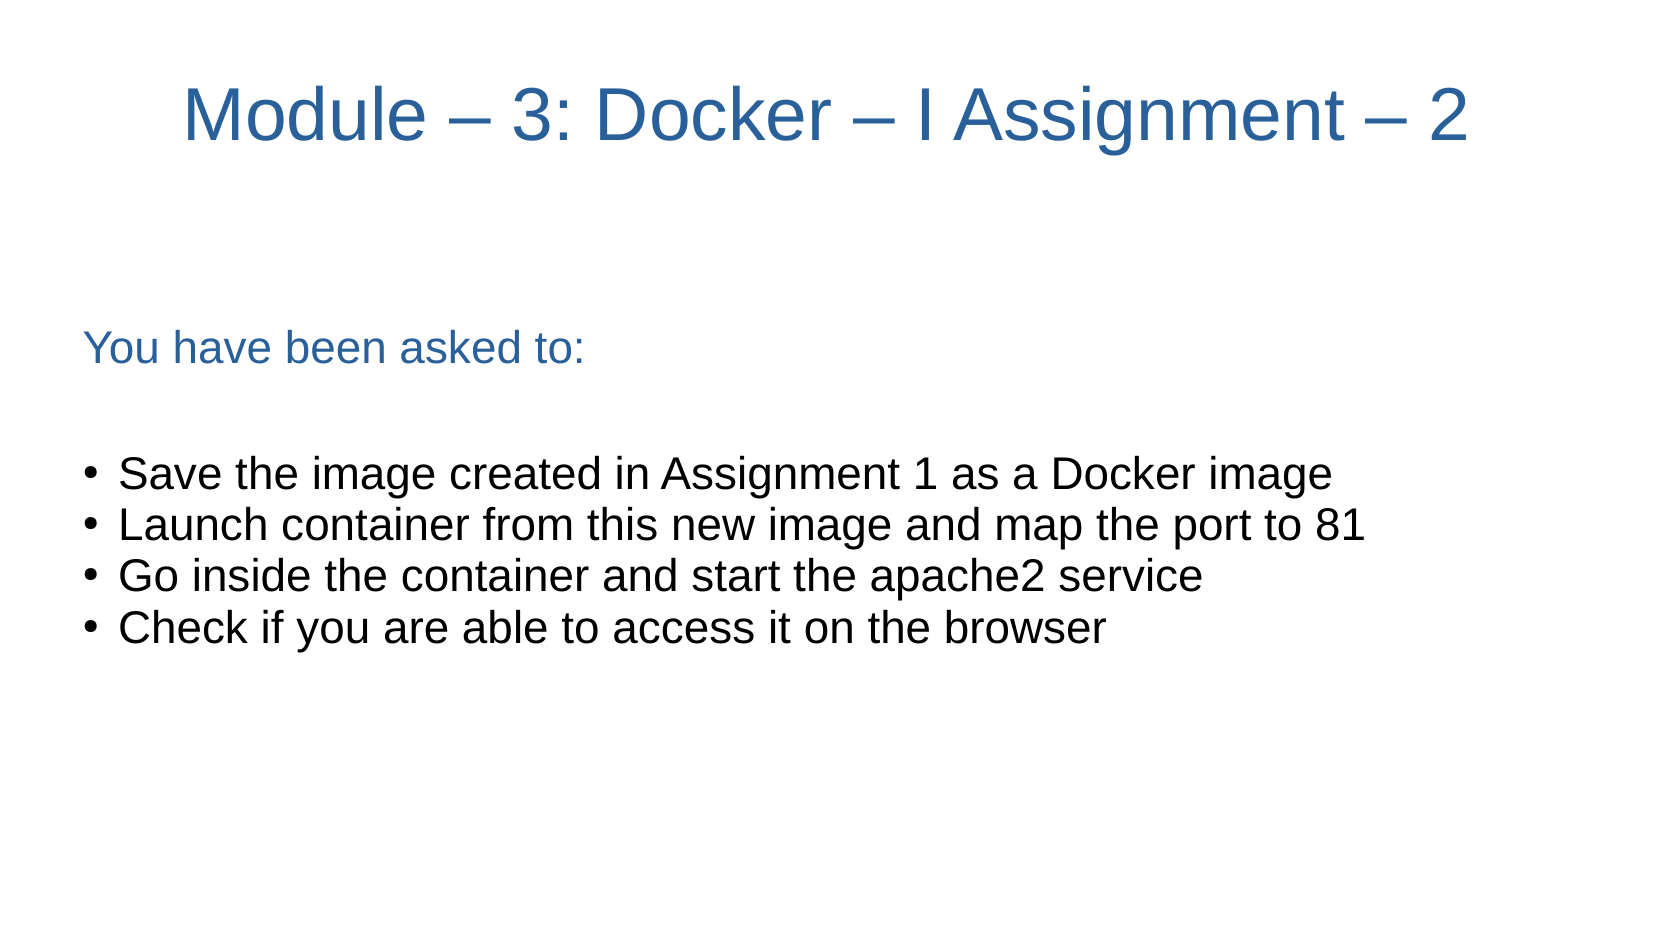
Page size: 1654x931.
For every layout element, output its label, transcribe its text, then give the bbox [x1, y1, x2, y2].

title Module – 3: Docker – I Assignment – 2 [82, 37, 1571, 193]
subtitle You have been asked to: Save the image created in Assignment 1 as a Docker image Launch container from this new image and map the port to 81 Go inside the container and start the apache2 service Check if you are able to access it on the browser [82, 217, 1571, 758]
